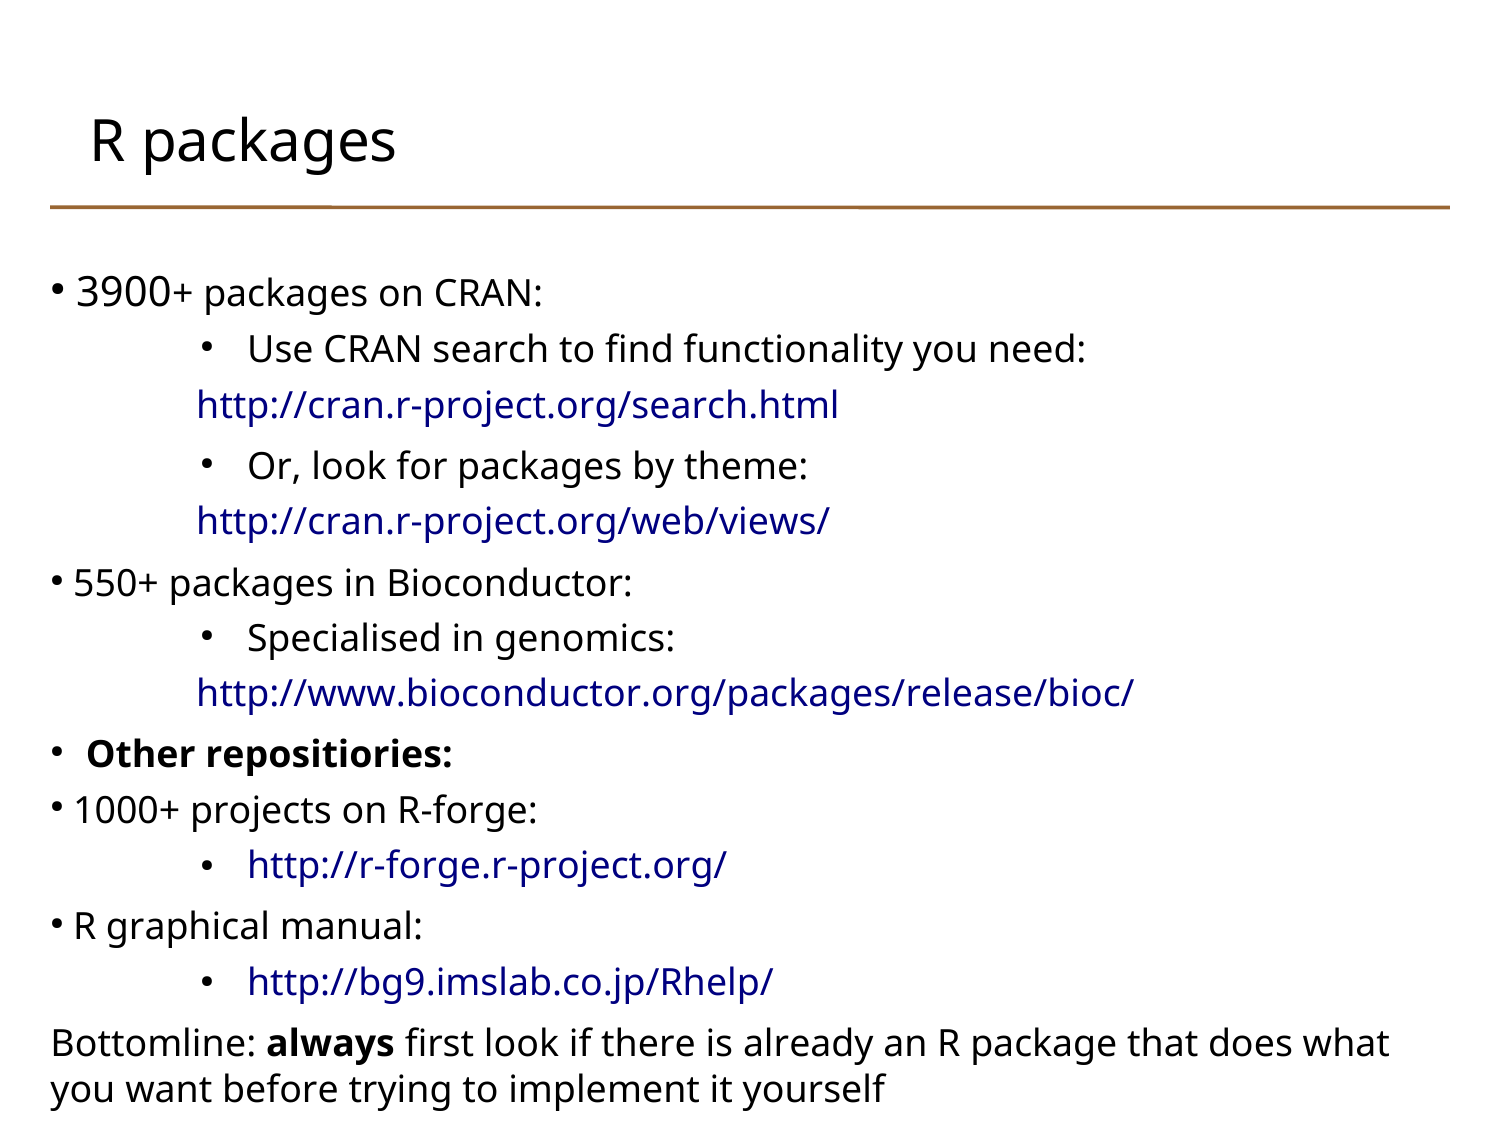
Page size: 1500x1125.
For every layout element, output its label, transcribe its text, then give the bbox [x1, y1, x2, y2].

list 3900+ packages on CRAN: Use CRAN search to find functionality you need: http://cran.r-project.org/search.html Or, look for packages by theme: http://cran.r-project.org/web/views/ 550+ packages in Bioconductor: Specialised in genomics: http://www.bioconductor.org/packages/release/bioc/ Other repositiories: 1000+ projects on R-forge: http://r-forge.r-project.org/ R graphical manual: http://bg9.imslab.co.jp/Rhelp/ Bottomline: always first look if there is already an R package that does what you want before trying to implement it yourself [50, 264, 1399, 1007]
title R packages [75, 44, 1424, 231]
